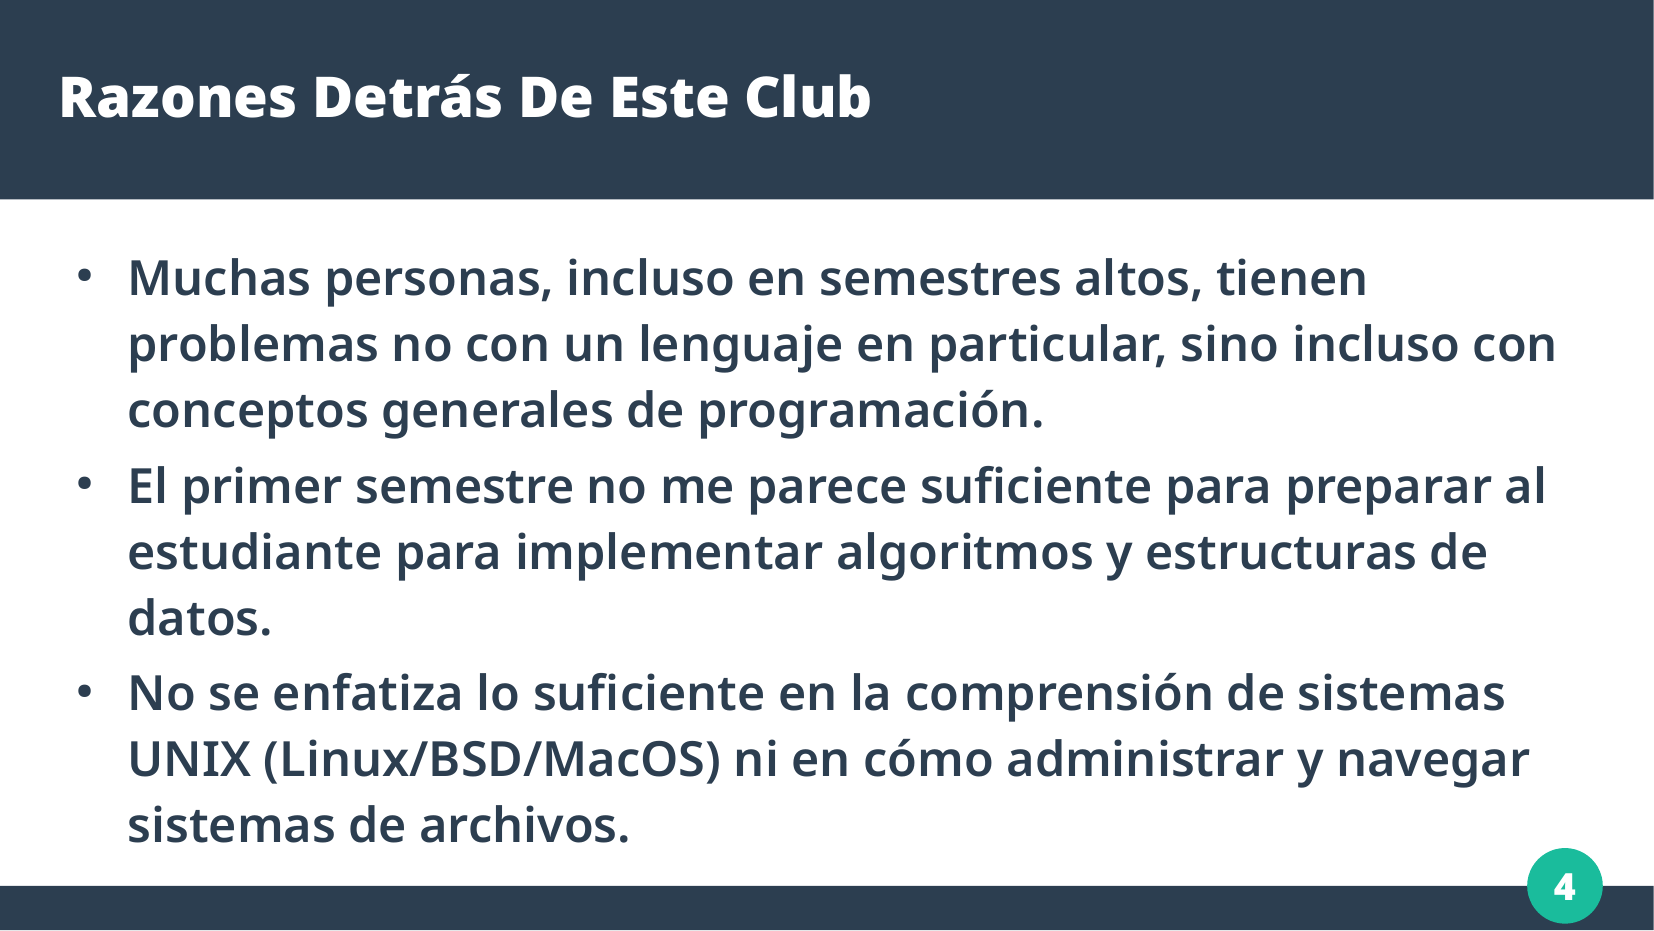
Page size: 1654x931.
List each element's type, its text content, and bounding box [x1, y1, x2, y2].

list Muchas personas, incluso en semestres altos, tienen problemas no con un lenguaje en particular, sino incluso con conceptos generales de programación. El primer semestre no me parece suficiente para preparar al estudiante para implementar algoritmos y estructuras de datos. No se enfatiza lo suficiente en la comprensión de sistemas UNIX (Linux/BSD/MacOS) ni en cómo administrar y navegar sistemas de archivos. [59, 243, 1595, 864]
title Razones Detrás De Este Club [59, 37, 1595, 155]
